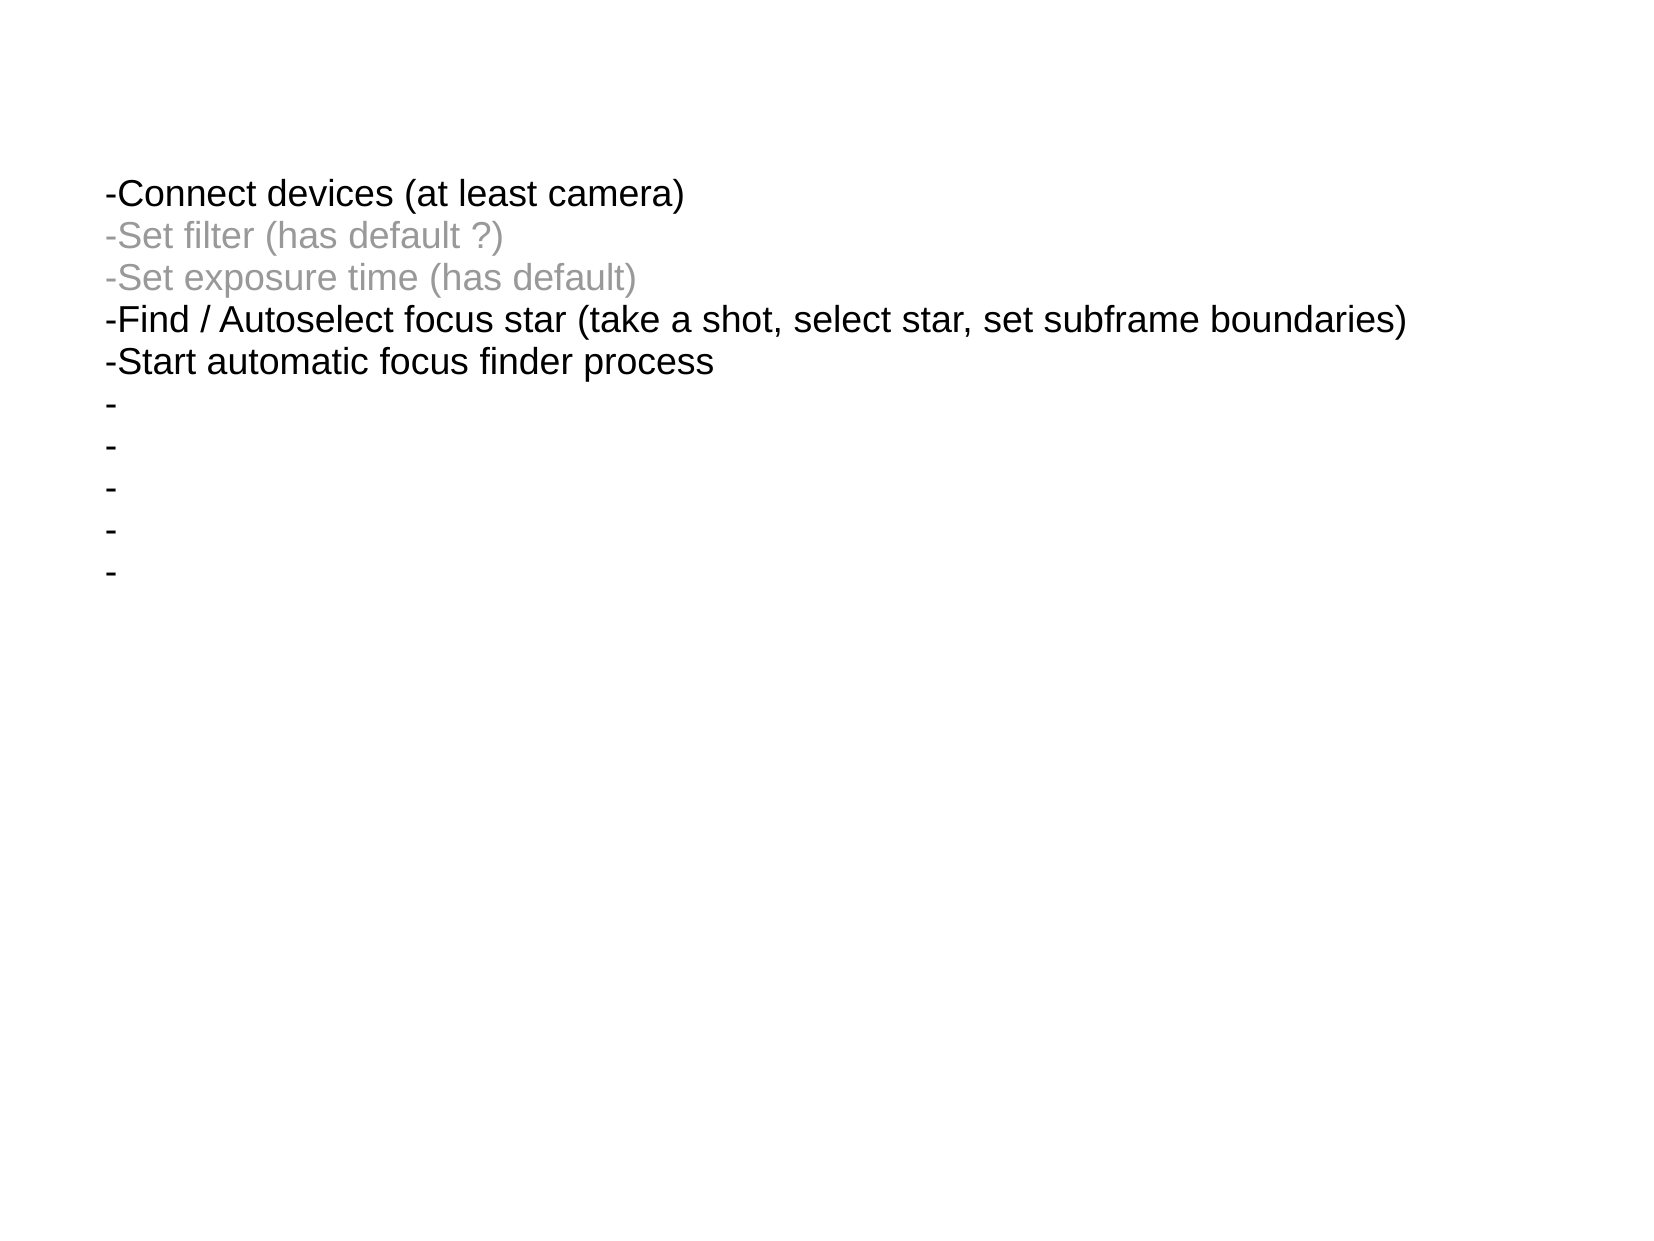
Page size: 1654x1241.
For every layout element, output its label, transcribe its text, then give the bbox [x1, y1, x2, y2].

text_box -Connect devices (at least camera) -Set filter (has default ?) -Set exposure time (has default) -Find / Autoselect focus star (take a shot, select star, set subframe boundaries) -Start automatic focus finder process - - - - - [90, 165, 1546, 533]
